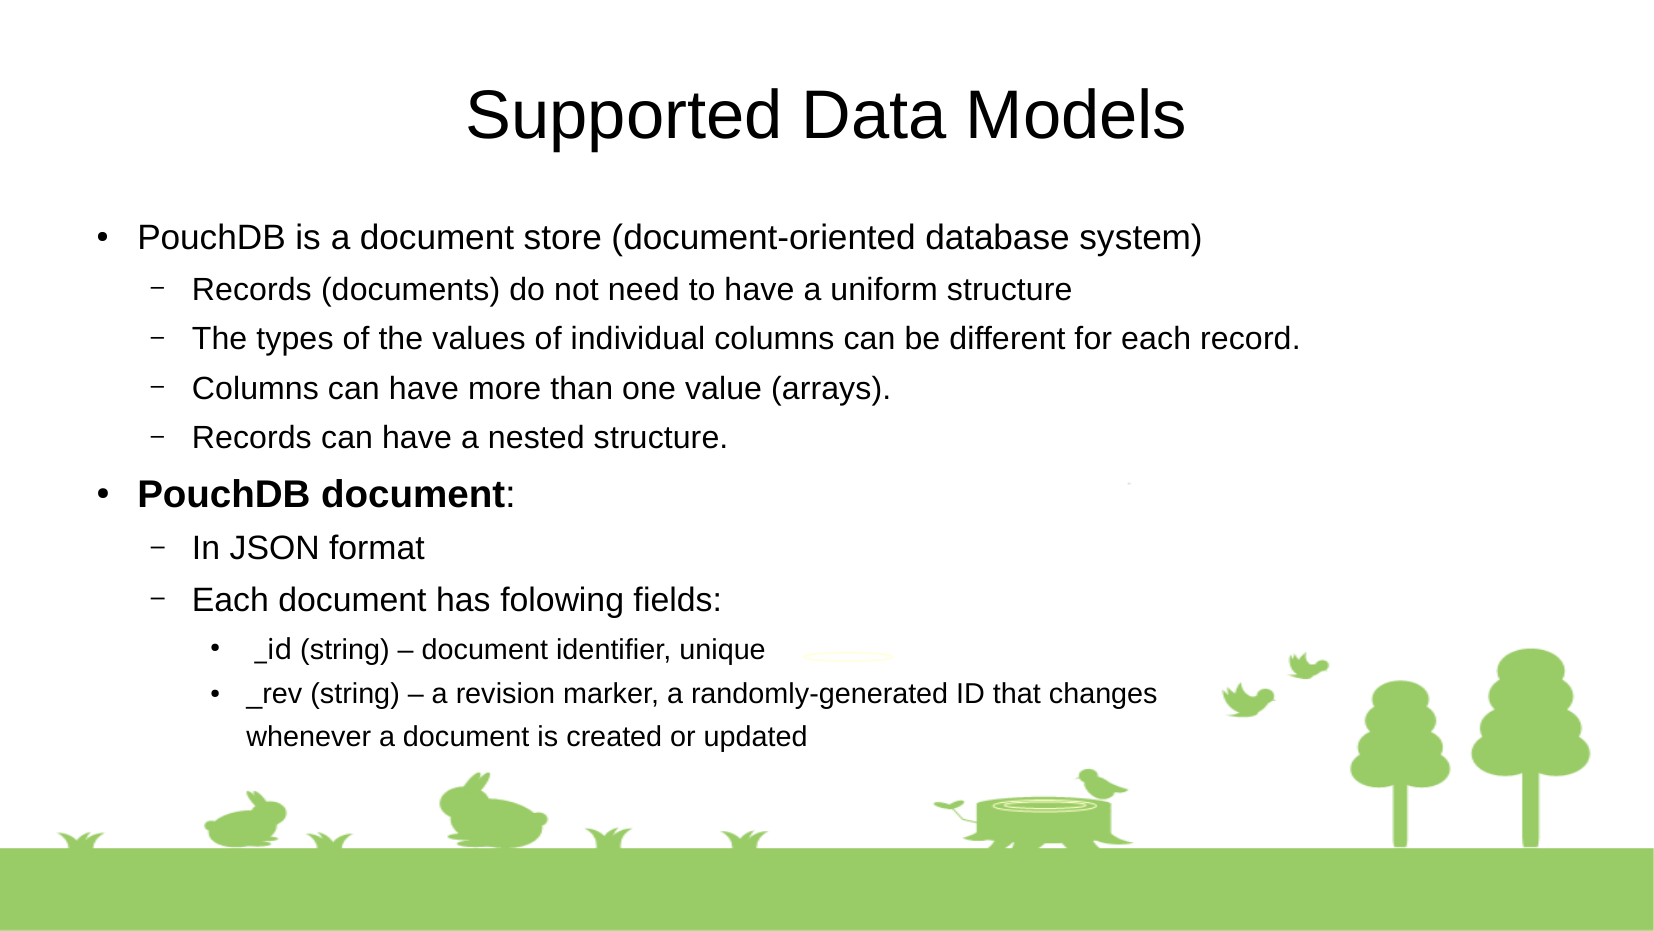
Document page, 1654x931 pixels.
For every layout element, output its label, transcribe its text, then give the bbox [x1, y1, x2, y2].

title Supported Data Models [82, 37, 1571, 193]
picture [0, 0, 1654, 931]
list PouchDB is a document store (document-oriented database system) Records (documents) do not need to have a uniform structure The types of the values of individual columns can be different for each record. Columns can have more than one value (arrays). Records can have a nested structure. PouchDB document: In JSON format Each document has folowing fields: _id (string) – document identifier, unique _rev (string) – a revision marker, a randomly-generated ID that changes whenever a document is created or updated [82, 217, 1571, 758]
